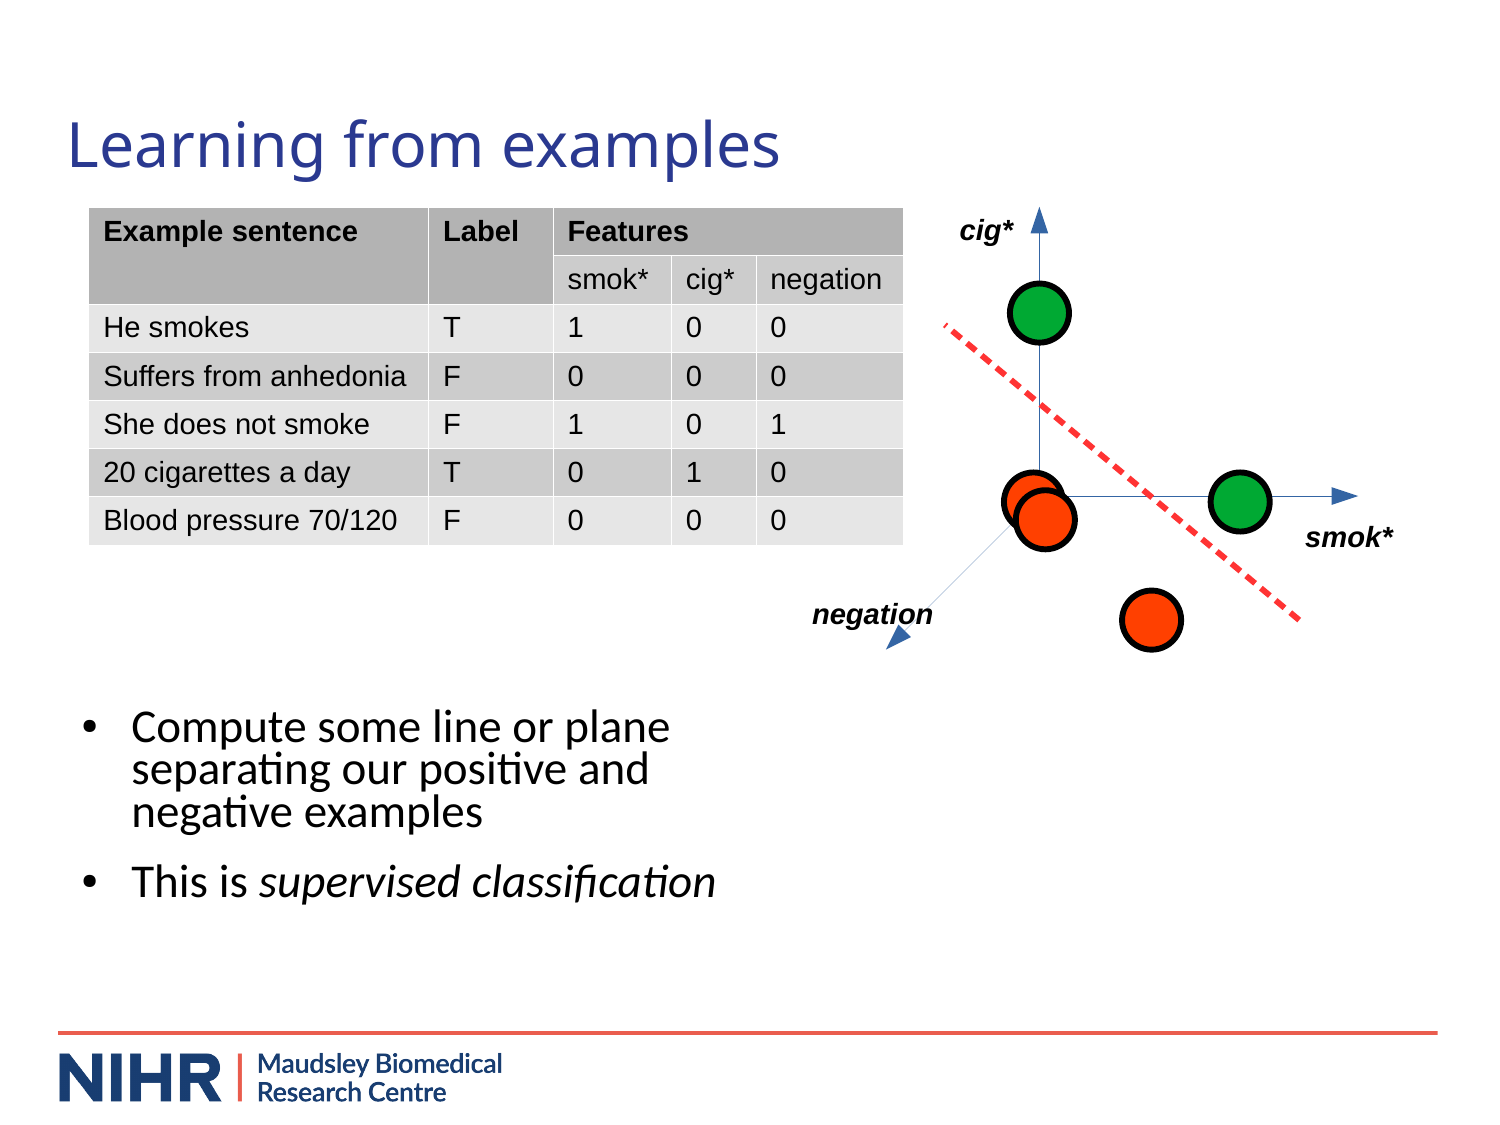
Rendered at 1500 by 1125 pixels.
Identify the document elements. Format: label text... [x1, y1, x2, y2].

table_cell T [429, 305, 553, 352]
table_cell Suffers from anhedonia [89, 353, 428, 400]
text_box cig* [944, 206, 1079, 255]
table_cell 0 [554, 449, 671, 496]
table_cell 1 [554, 401, 671, 448]
text_box [1210, 472, 1270, 532]
table_cell He smokes [89, 305, 428, 352]
table_cell cig* [672, 256, 756, 304]
table_cell smok* [554, 256, 671, 304]
text_box [1122, 590, 1182, 650]
picture [29, 1018, 531, 1125]
table_cell negation [757, 256, 903, 304]
table_cell 0 [672, 401, 756, 448]
table_header Label [429, 208, 553, 304]
table_cell T [429, 449, 553, 496]
table_header Example sentence [89, 208, 428, 304]
table_cell 0 [672, 305, 756, 352]
table_cell 1 [554, 305, 671, 352]
text_box [1003, 472, 1075, 550]
table_cell 0 [757, 497, 903, 545]
table_cell F [429, 401, 553, 448]
table_cell 0 [672, 497, 756, 545]
text_box smok* [1290, 513, 1447, 562]
table_cell F [429, 497, 553, 545]
table_cell 1 [757, 401, 903, 448]
table_cell 1 [672, 449, 756, 496]
table_cell 0 [672, 353, 756, 400]
list Compute some line or plane separating our positive and negative examples This is supervised classification [64, 708, 739, 939]
text_box [1009, 283, 1070, 343]
table_cell 0 [554, 497, 671, 545]
table_cell She does not smoke [89, 401, 428, 448]
table_cell Blood pressure 70/120 [89, 497, 428, 545]
title Learning from examples [51, 89, 1450, 223]
table_cell 0 [757, 449, 903, 496]
table_cell 20 cigarettes a day [89, 449, 428, 496]
table_cell F [429, 353, 553, 400]
table_cell 0 [757, 353, 903, 400]
table_header Features [554, 208, 903, 255]
text_box negation [797, 590, 949, 639]
table_cell 0 [554, 353, 671, 400]
table_cell 0 [757, 305, 903, 352]
